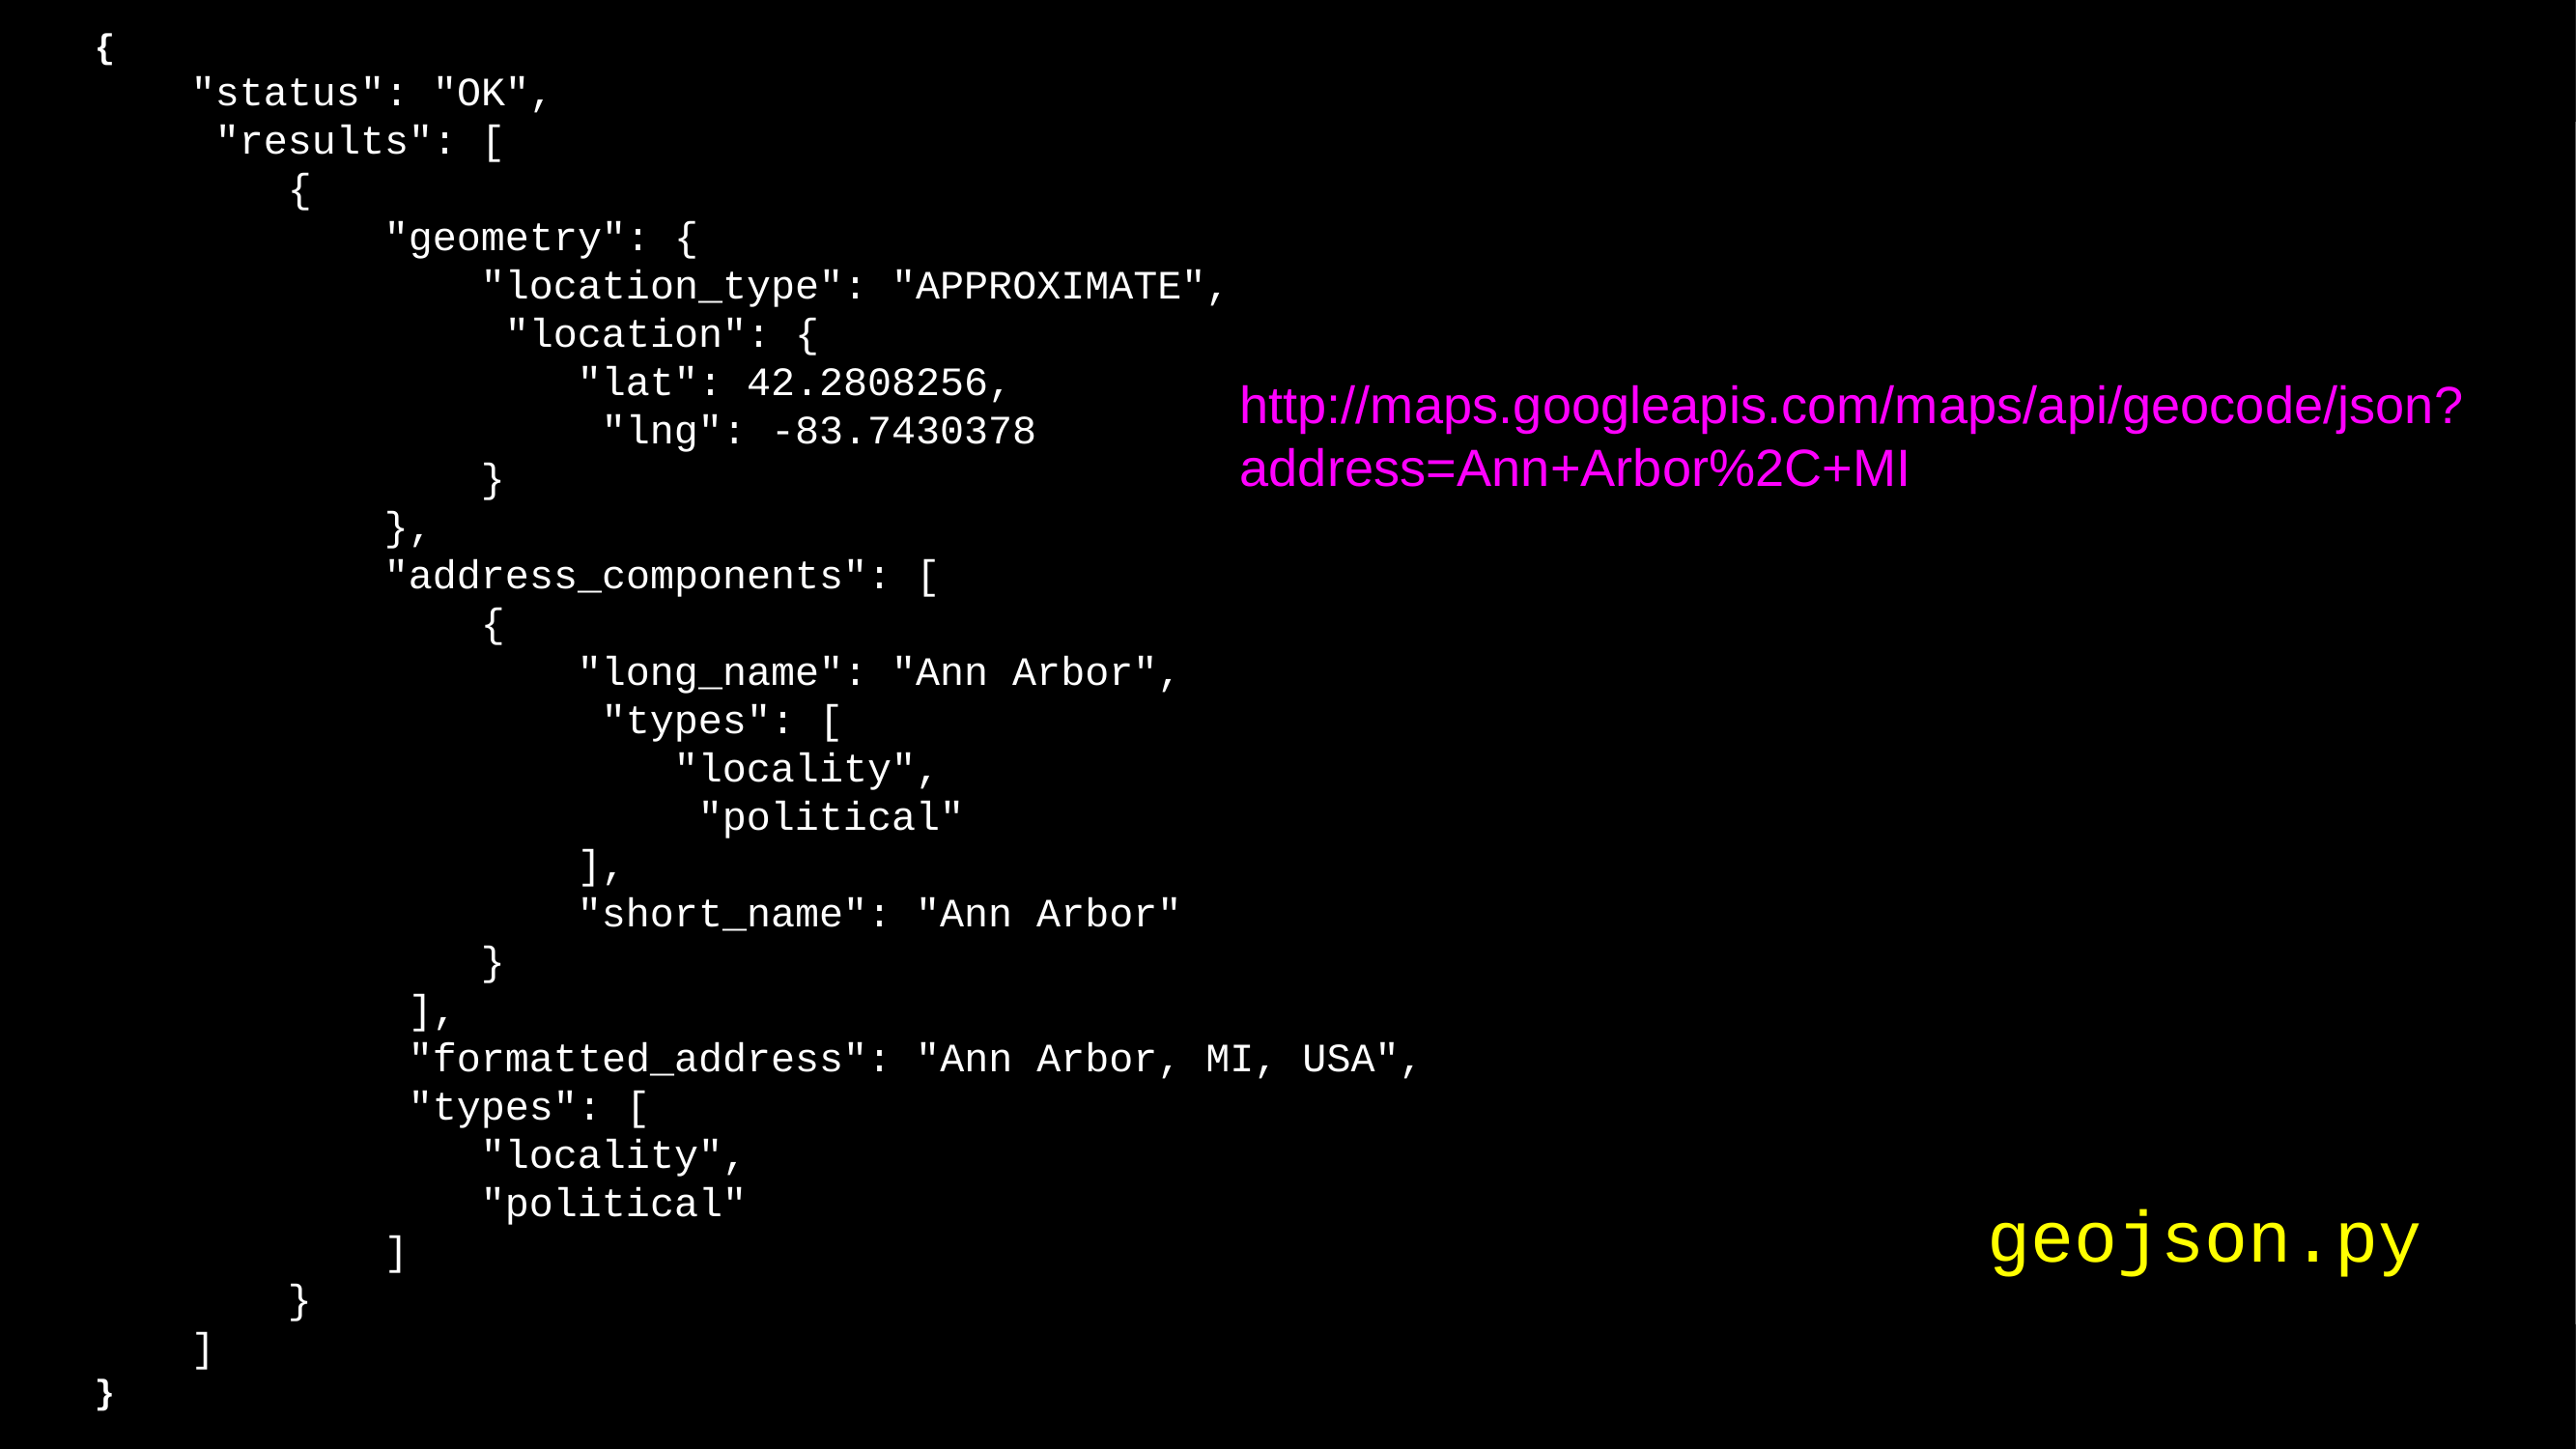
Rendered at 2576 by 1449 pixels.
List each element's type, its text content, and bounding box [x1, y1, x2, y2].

text_box geojson.py [1941, 1183, 2468, 1283]
text_box http://maps.googleapis.com/maps/api/geocode/json?address=Ann+Arbor%2C+MI [1239, 365, 2500, 503]
text_box { "status": "OK", "results": [ { "geometry": { "location_type": "APPROXIMATE", "location": { "lat": 42.2808256, "lng": -83.7430378 } }, "address_components": [ { "long_name": "Ann Arbor", "types": [ "locality", "political" ], "short_name": "Ann Arbor" } ], "formatted_address": "Ann Arbor, MI, USA", "types": [ "locality", "political" ] } ] } [94, 126, 1553, 1310]
